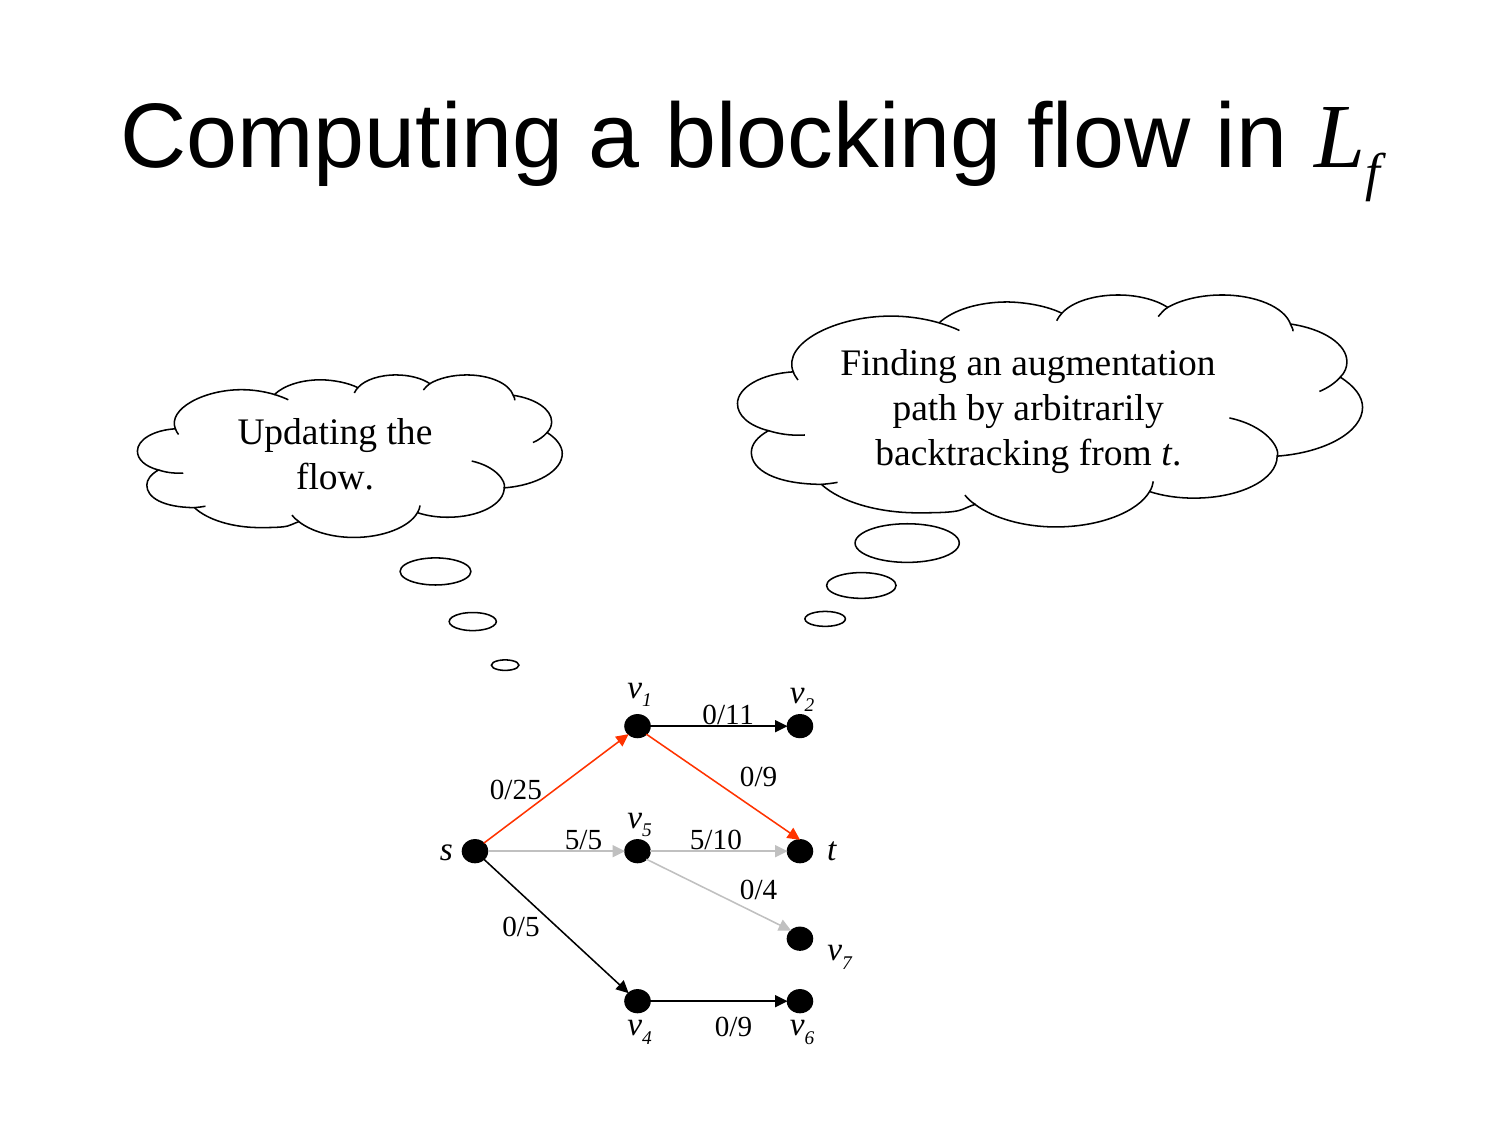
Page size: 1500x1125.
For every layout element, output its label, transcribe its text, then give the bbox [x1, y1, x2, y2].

text_box 0/9 [699, 999, 788, 1051]
text_box Finding an augmentation path by arbitrarily backtracking from t. [826, 572, 897, 599]
text_box Finding an augmentation path by arbitrarily backtracking from t. [855, 523, 960, 563]
text_box [629, 989, 648, 994]
text_box [790, 989, 810, 994]
text_box v5 [612, 787, 700, 849]
text_box [624, 714, 650, 738]
text_box 0/5 [487, 899, 576, 951]
text_box Updating the flow. [137, 374, 563, 538]
text_box 0/4 [724, 862, 813, 913]
text_box 0/25 [474, 762, 563, 813]
text_box v7 [812, 919, 901, 981]
text_box 5/10 [675, 812, 763, 863]
text_box [476, 839, 488, 863]
text_box t [812, 819, 863, 876]
text_box 0/9 [724, 749, 813, 801]
text_box s [425, 819, 476, 876]
text_box [787, 724, 813, 738]
text_box [638, 849, 650, 863]
text_box 5/5 [549, 812, 638, 863]
text_box [787, 839, 812, 862]
text_box v2 [774, 662, 863, 724]
text_box Finding an augmentation path by arbitrarily backtracking from t. [737, 294, 1363, 527]
text_box 0/11 [687, 687, 775, 738]
text_box v6 [774, 994, 863, 1056]
title Computing a blocking flow in Lf [75, 45, 1426, 233]
text_box [787, 927, 812, 951]
text_box Updating the flow. [400, 557, 471, 586]
text_box Updating the flow. [449, 612, 497, 631]
text_box v4 [612, 994, 700, 1056]
text_box v1 [612, 657, 700, 719]
